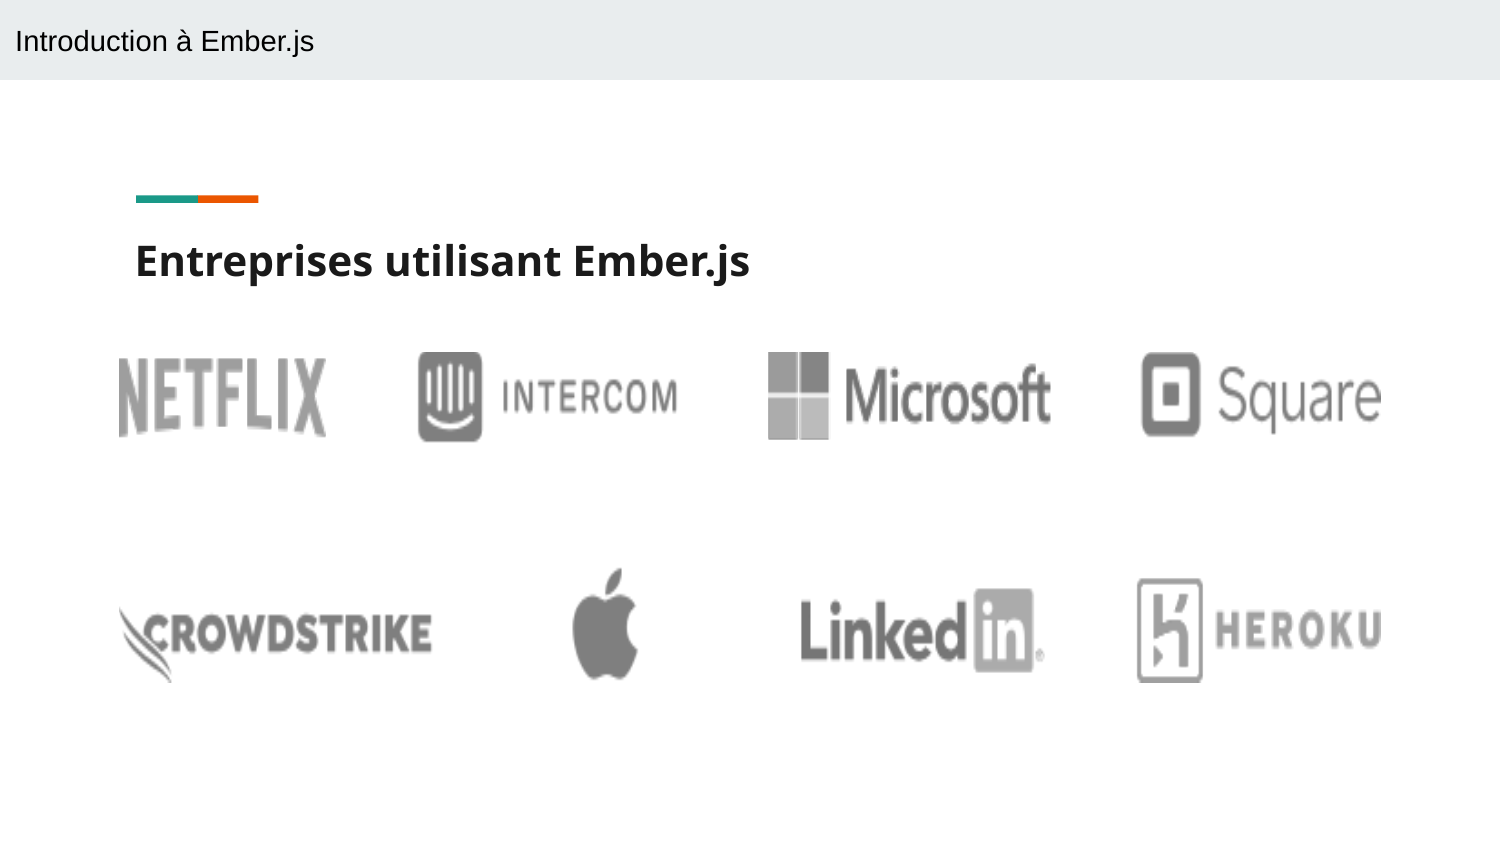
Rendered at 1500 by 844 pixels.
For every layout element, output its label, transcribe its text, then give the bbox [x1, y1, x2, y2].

picture [119, 352, 1381, 683]
title Entreprises utilisant Ember.js [119, 216, 1381, 305]
